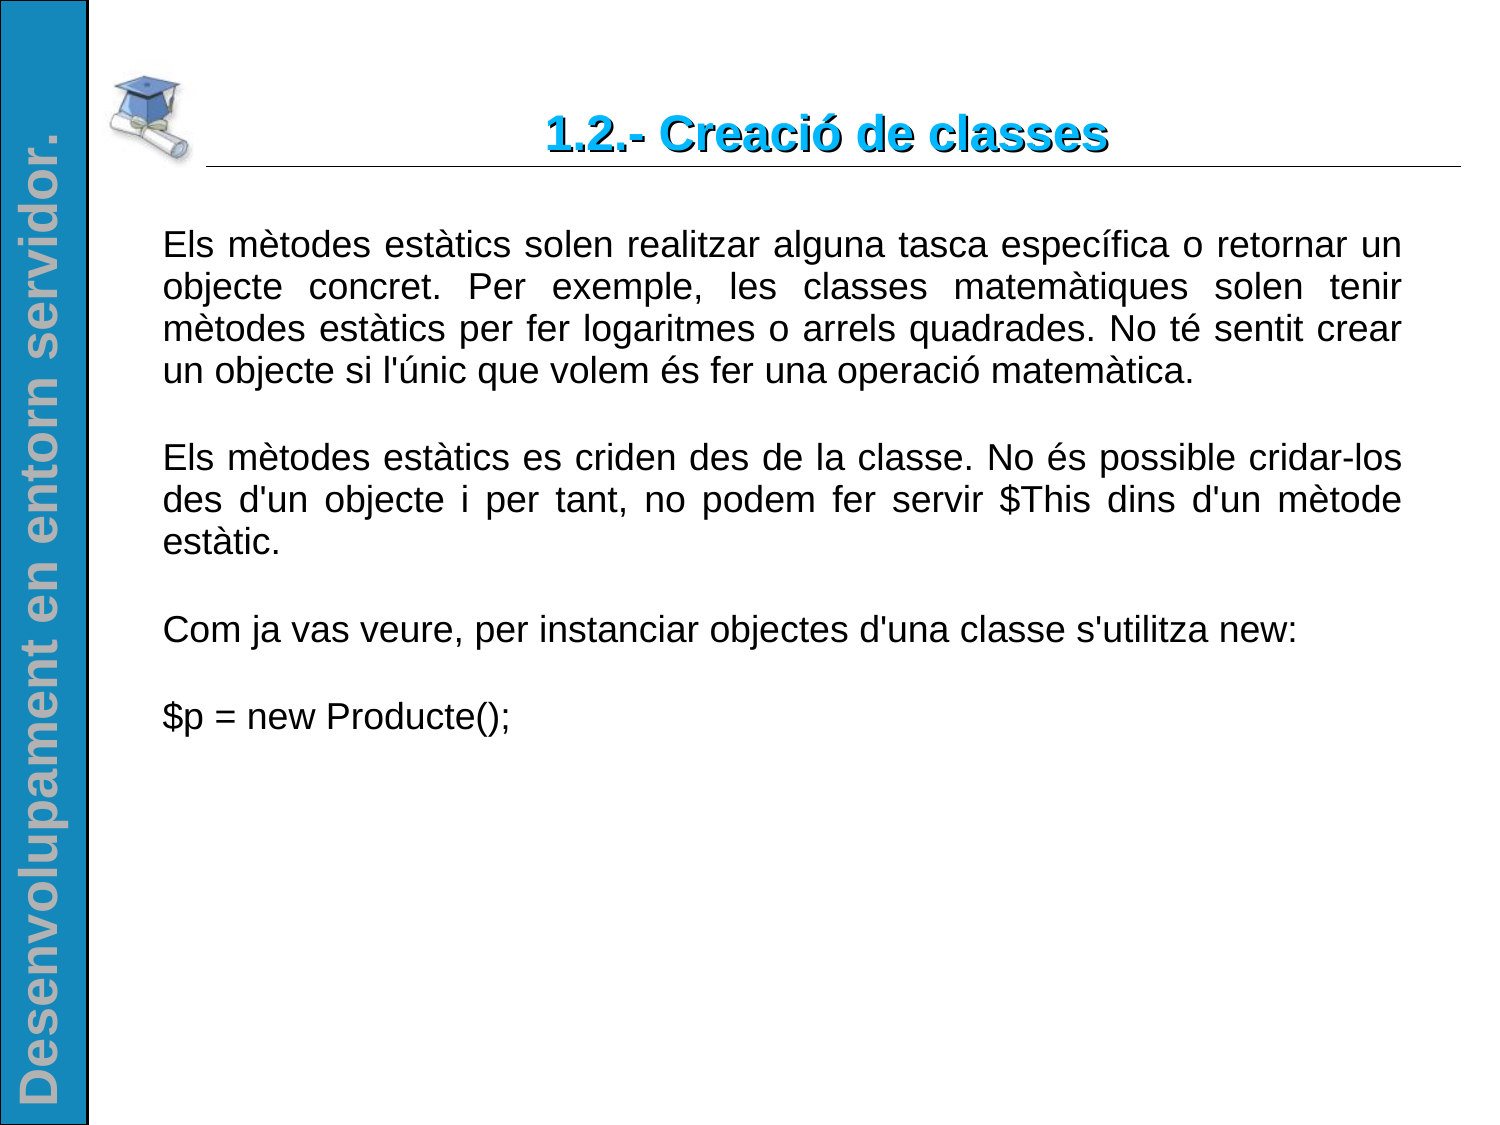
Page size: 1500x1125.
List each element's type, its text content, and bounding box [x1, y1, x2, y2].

picture [93, 61, 206, 174]
title 1.2.- Creació de classes [206, 88, 1447, 178]
text_box Els mètodes estàtics solen realitzar alguna tasca específica o retornar un objecte concret. Per exemple, les classes matemàtiques solen tenir mètodes estàtics per fer logaritmes o arrels quadrades. No té sentit crear un objecte si l'únic que volem és fer una operació matemàtica. Els mètodes estàtics es criden des de la classe. No és possible cridar-los des d'un objecte i per tant, no podem fer servir $This dins d'un mètode estàtic. Com ja vas veure, per instanciar objectes d'una classe s'utilitza new: $p = new Producte(); [147, 215, 1418, 920]
